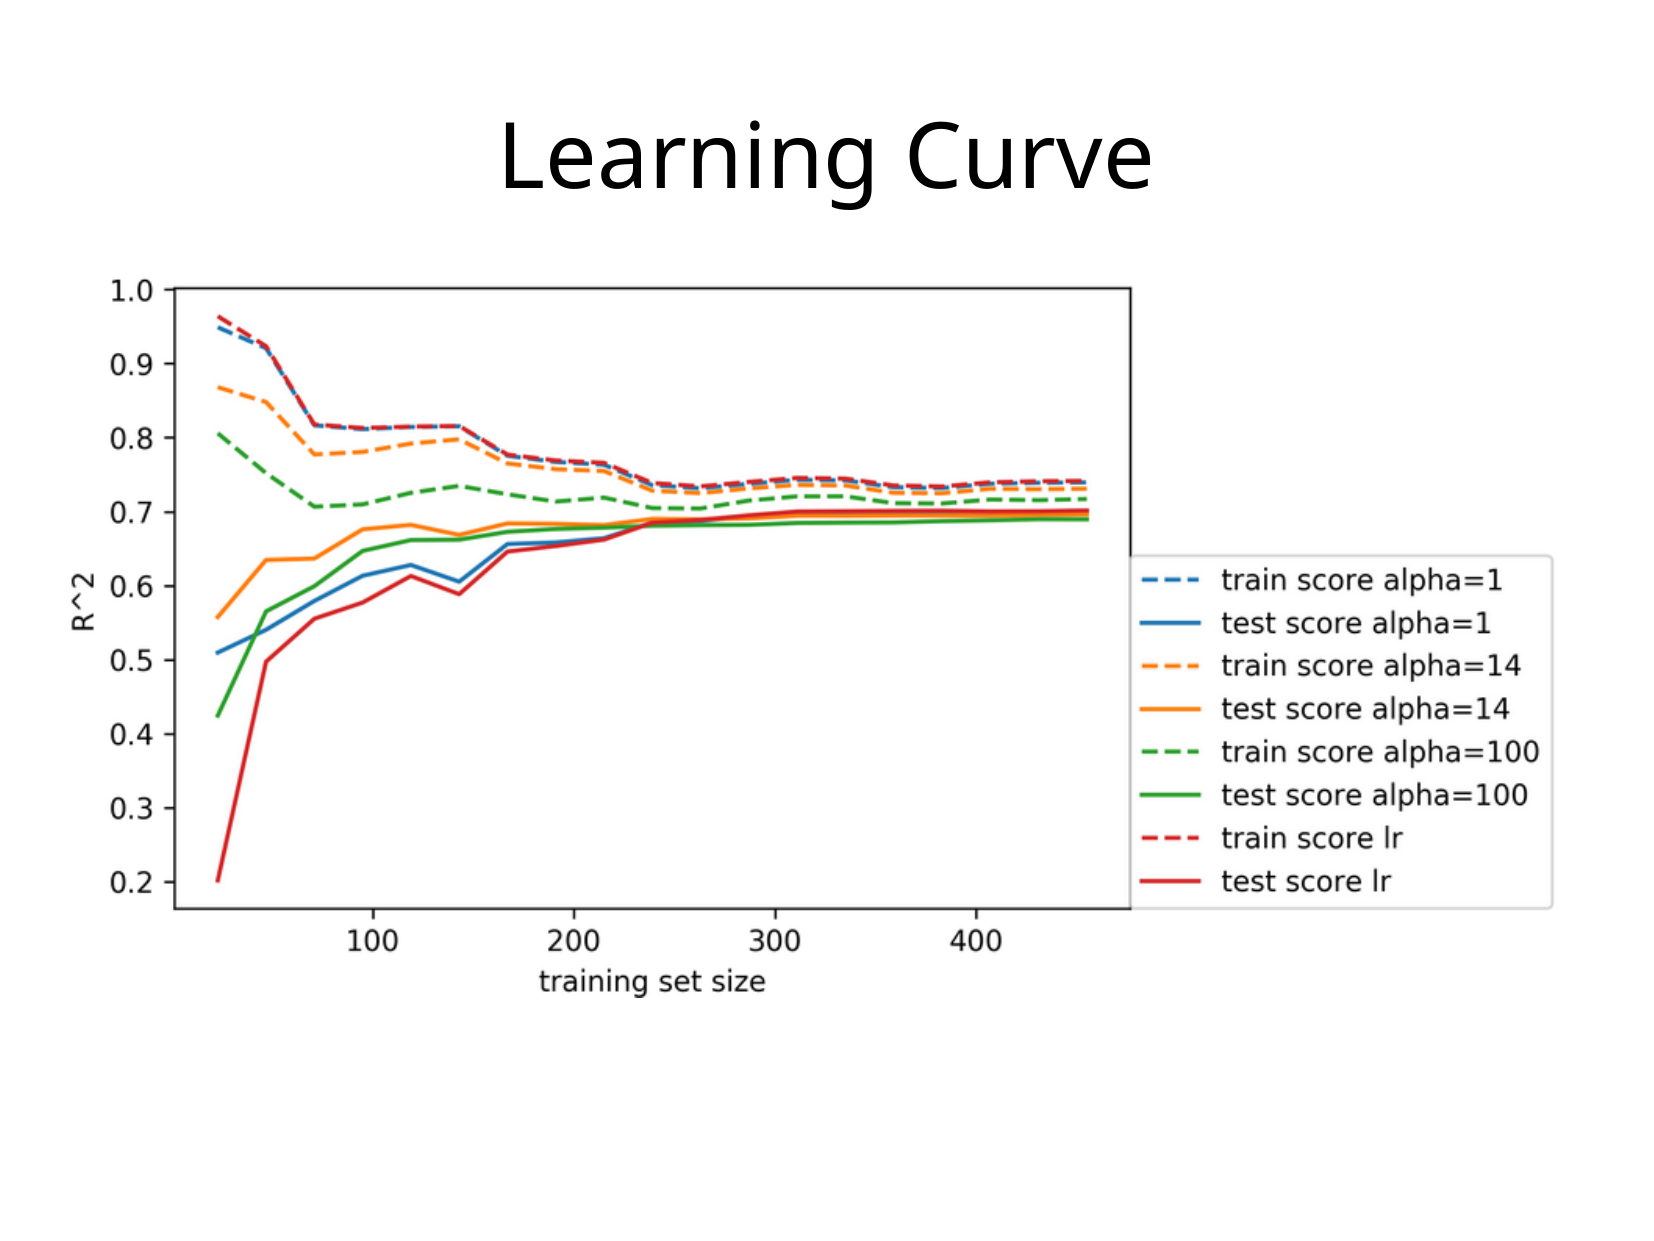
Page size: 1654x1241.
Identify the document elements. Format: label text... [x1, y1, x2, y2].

picture [61, 244, 1599, 998]
title Learning Curve [82, 49, 1571, 244]
